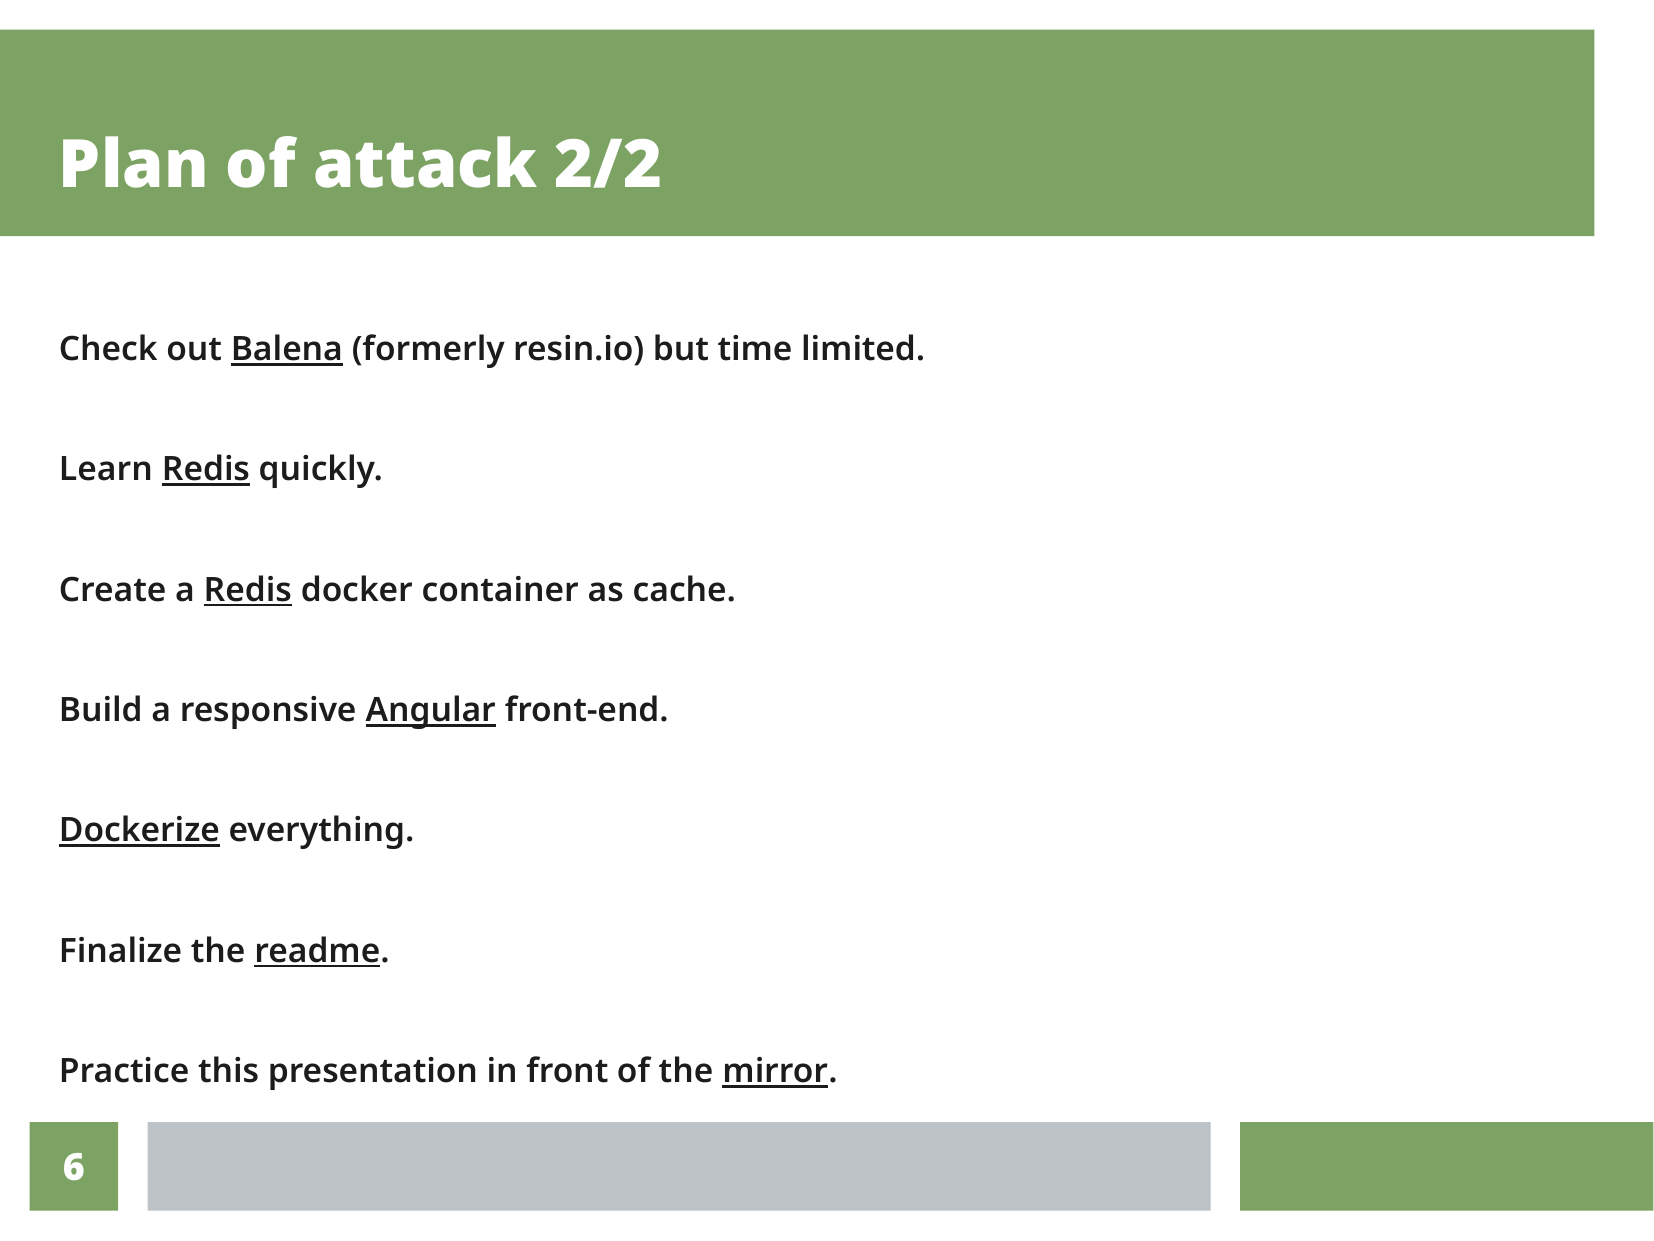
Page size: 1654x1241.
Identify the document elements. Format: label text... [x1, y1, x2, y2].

title Plan of attack 2/2 [59, 59, 1595, 207]
list Check out Balena (formerly resin.io) but time limited. Learn Redis quickly. Create a Redis docker container as cache. Build a responsive Angular front-end. Dockerize everything. Finalize the readme. Practice this presentation in front of the mirror. [59, 324, 1565, 1093]
